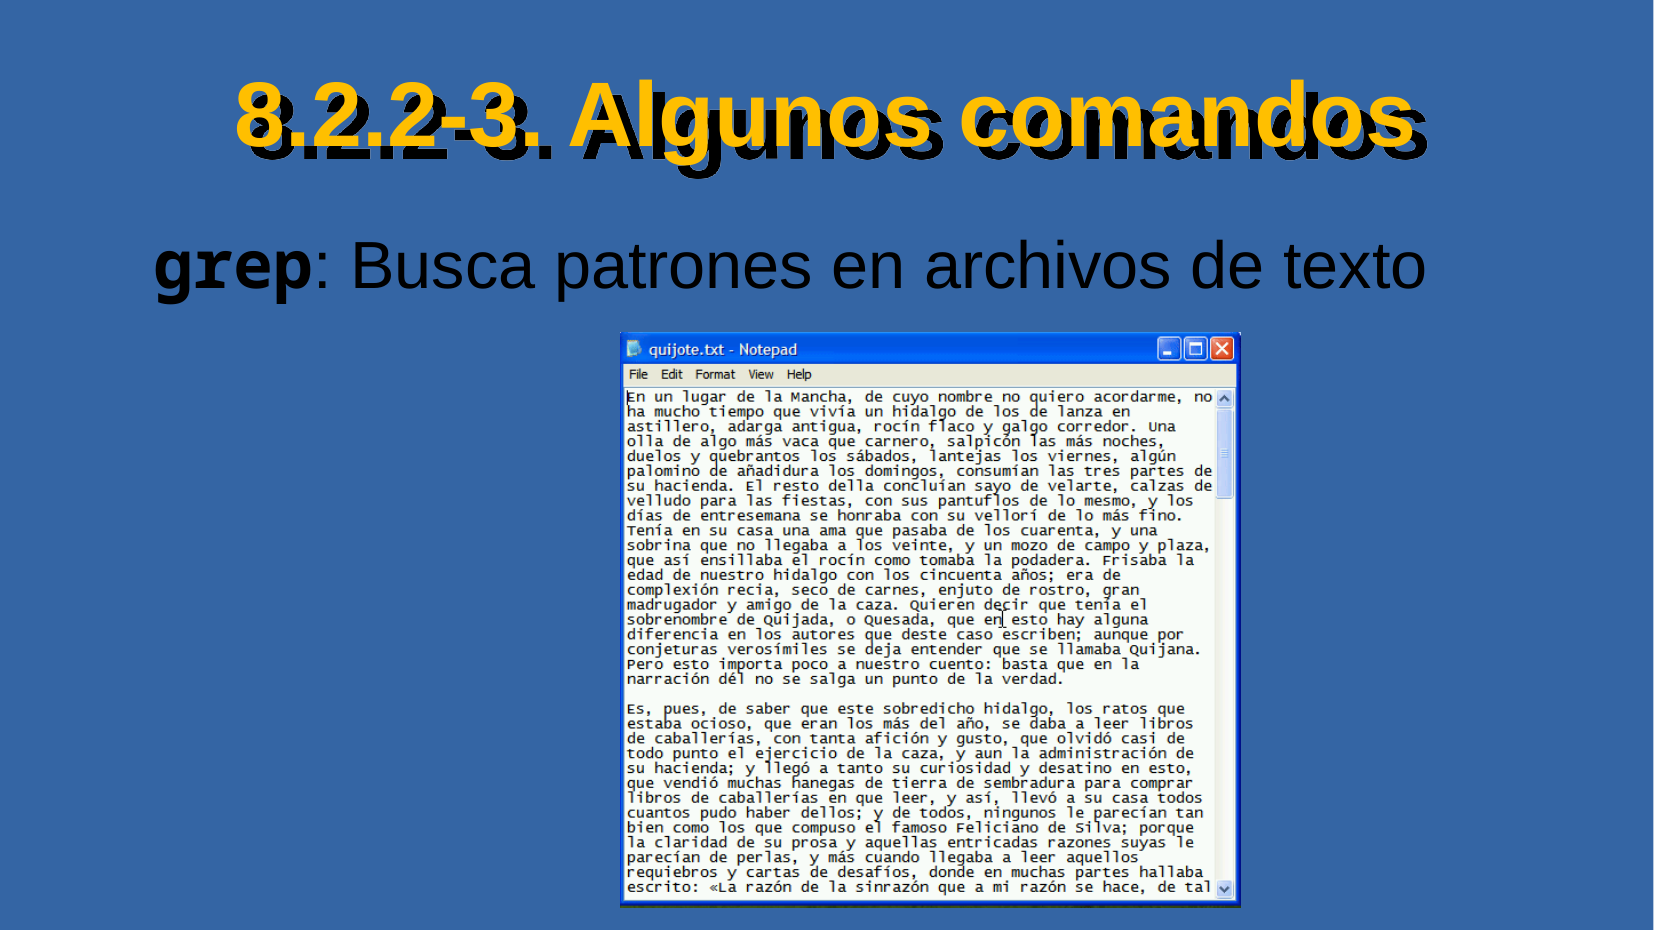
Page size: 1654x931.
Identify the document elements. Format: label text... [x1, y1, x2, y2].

list grep: Busca patrones en archivos de texto [82, 217, 1571, 758]
title 8.2.2-3. Algunos comandos [82, 37, 1571, 193]
picture [620, 332, 1241, 908]
